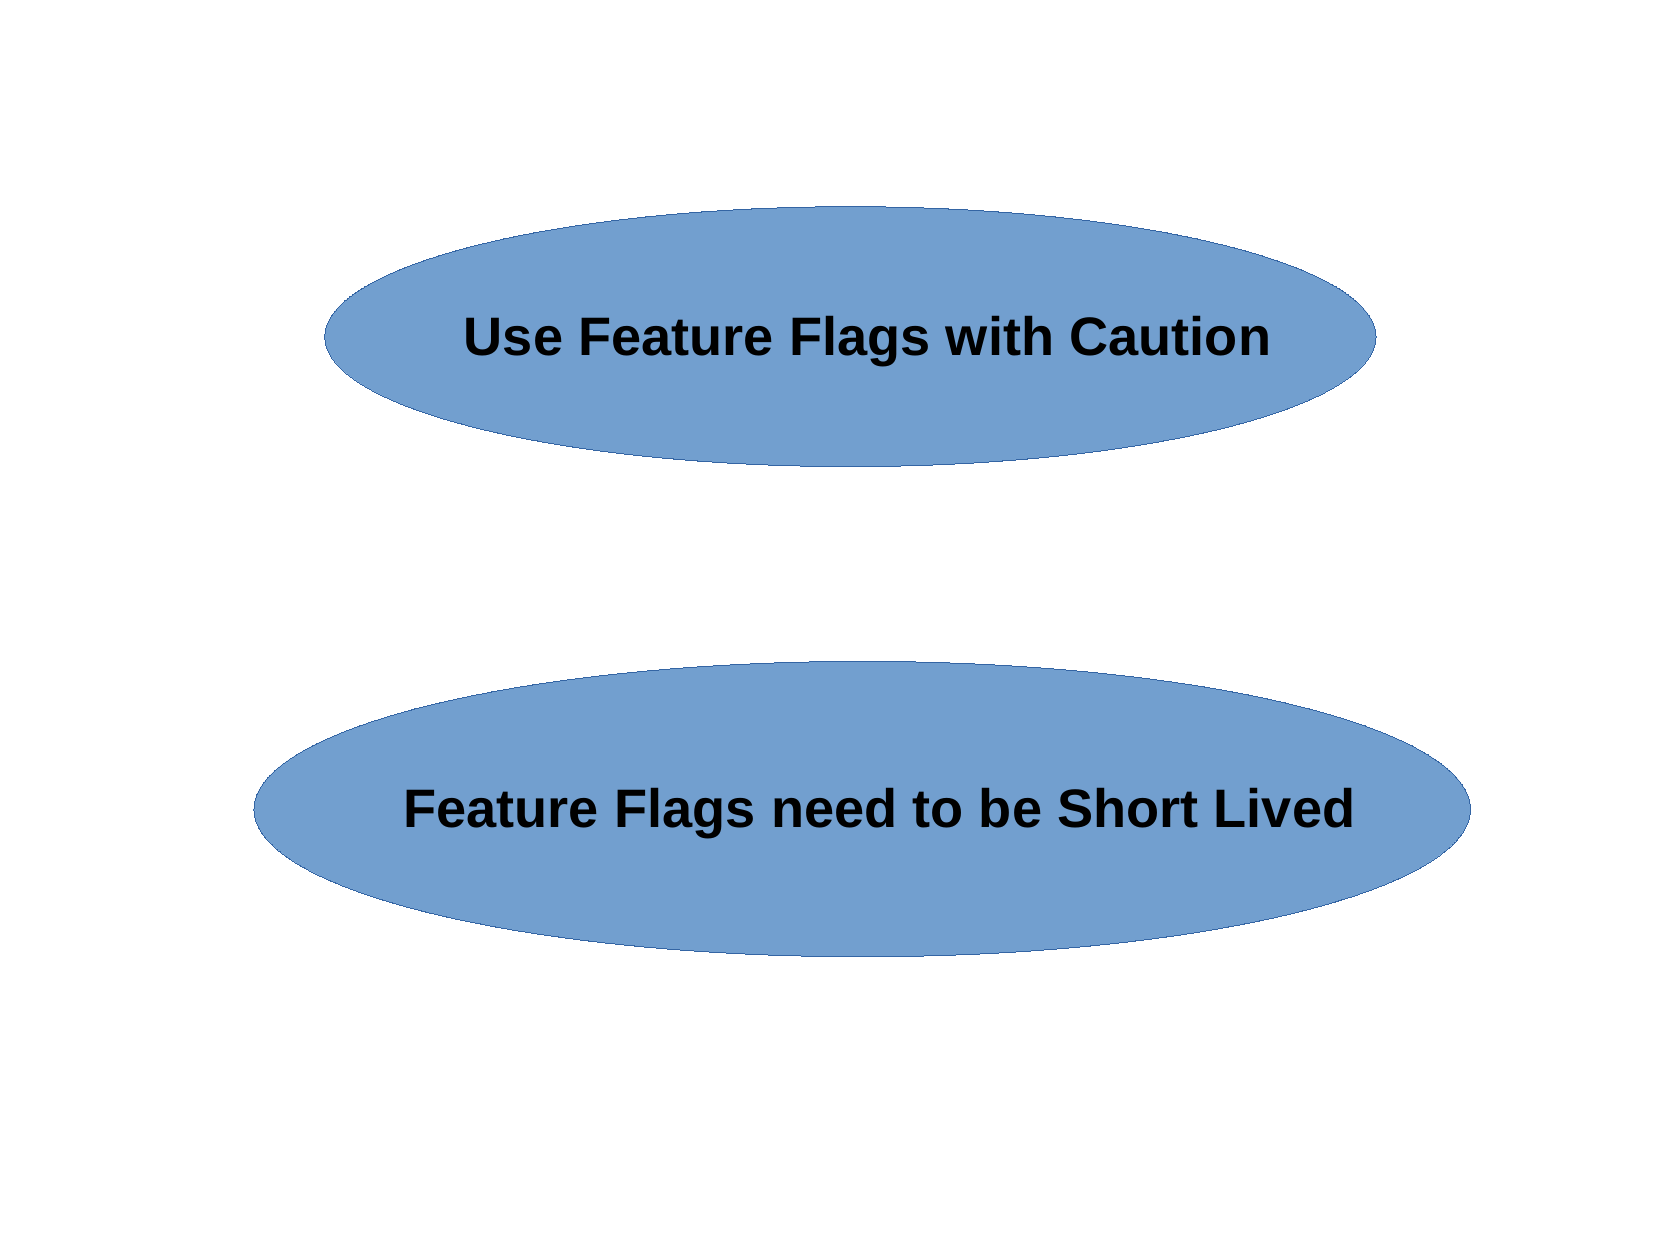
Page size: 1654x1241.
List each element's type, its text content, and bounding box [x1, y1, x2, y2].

text_box Use Feature Flags with Caution [324, 206, 1377, 467]
text_box Feature Flags need to be Short Lived [253, 661, 1471, 957]
